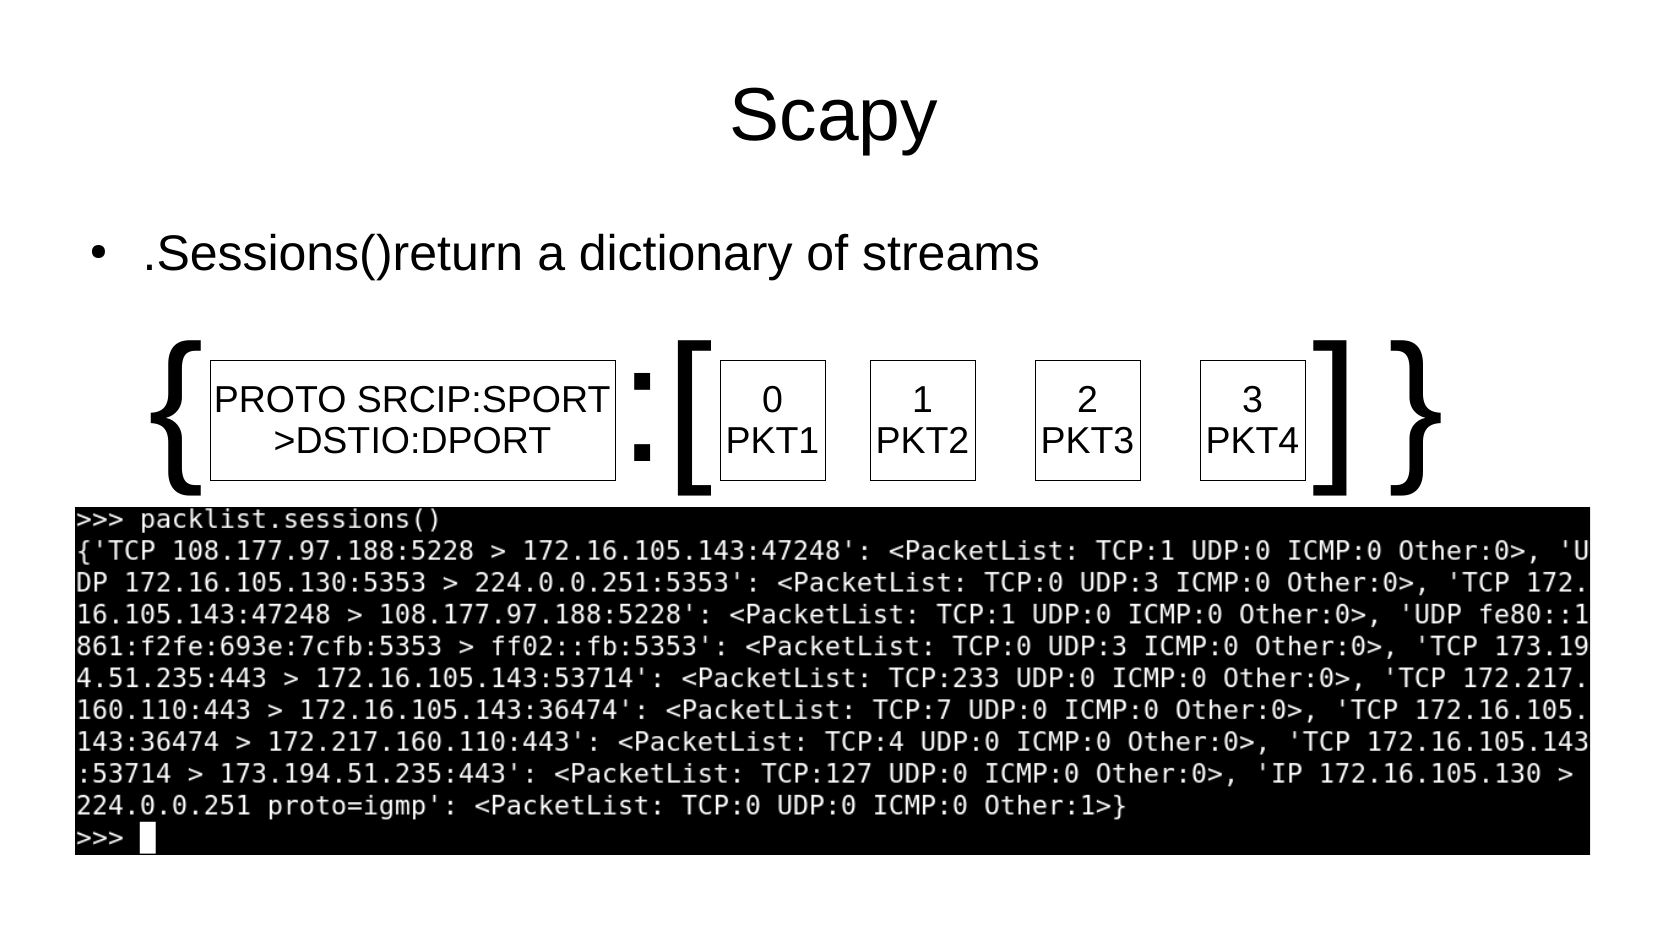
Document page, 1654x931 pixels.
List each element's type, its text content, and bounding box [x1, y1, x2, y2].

text_box 3 PKT4 [1200, 360, 1306, 481]
text_box 0 PKT1 [720, 360, 826, 481]
text_box PROTO SRCIP:SPORT >DSTIO:DPORT [210, 360, 616, 481]
list .Sessions()return a dictionary of streams { :[ ] } [71, 225, 1561, 765]
text_box 1 PKT2 [870, 360, 976, 481]
text_box 2 PKT3 [1035, 360, 1141, 481]
picture [75, 507, 1591, 856]
title Scapy [90, 37, 1579, 193]
